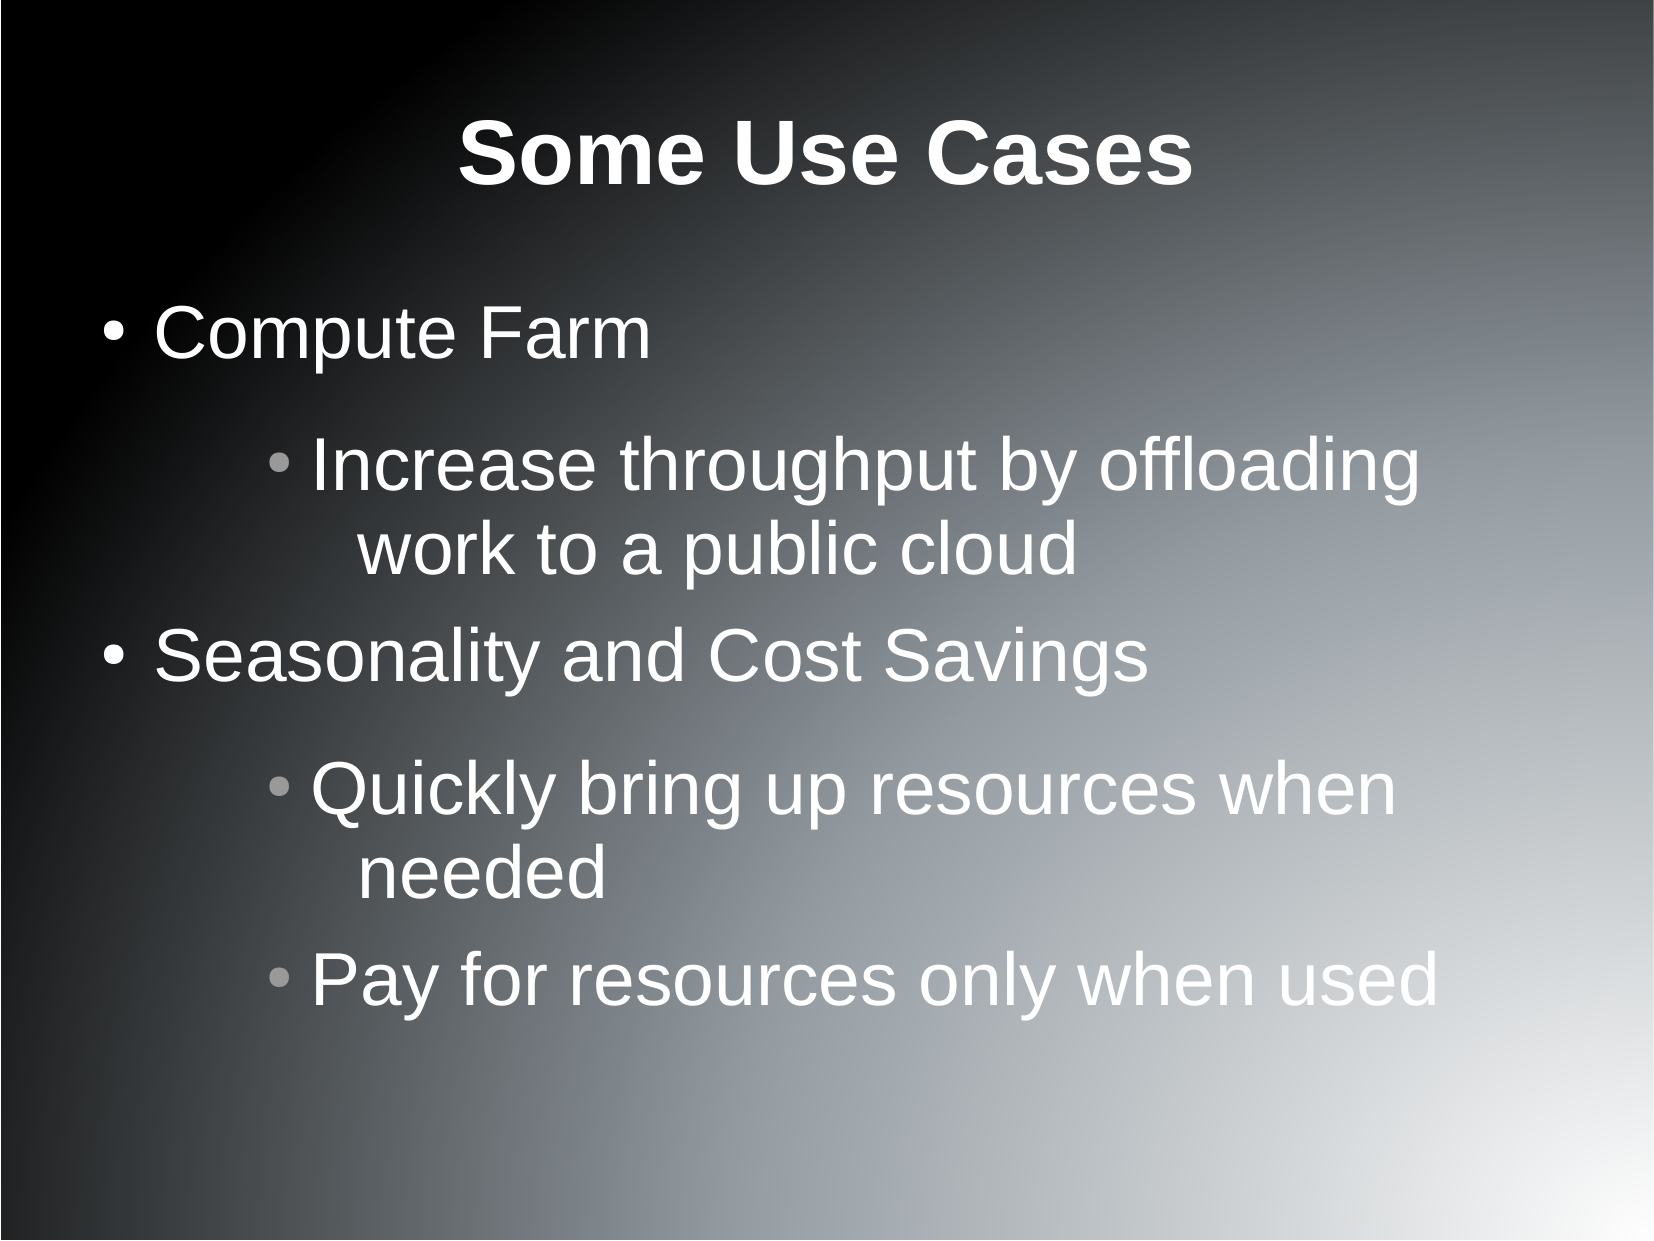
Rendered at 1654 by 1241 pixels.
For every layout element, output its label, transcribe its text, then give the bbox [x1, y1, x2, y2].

title Some Use Cases [82, 49, 1571, 257]
list Compute Farm Increase throughput by offloading work to a public cloud Seasonality and Cost Savings Quickly bring up resources when needed Pay for resources only when used [82, 290, 1571, 1238]
picture [1, 0, 1654, 1240]
